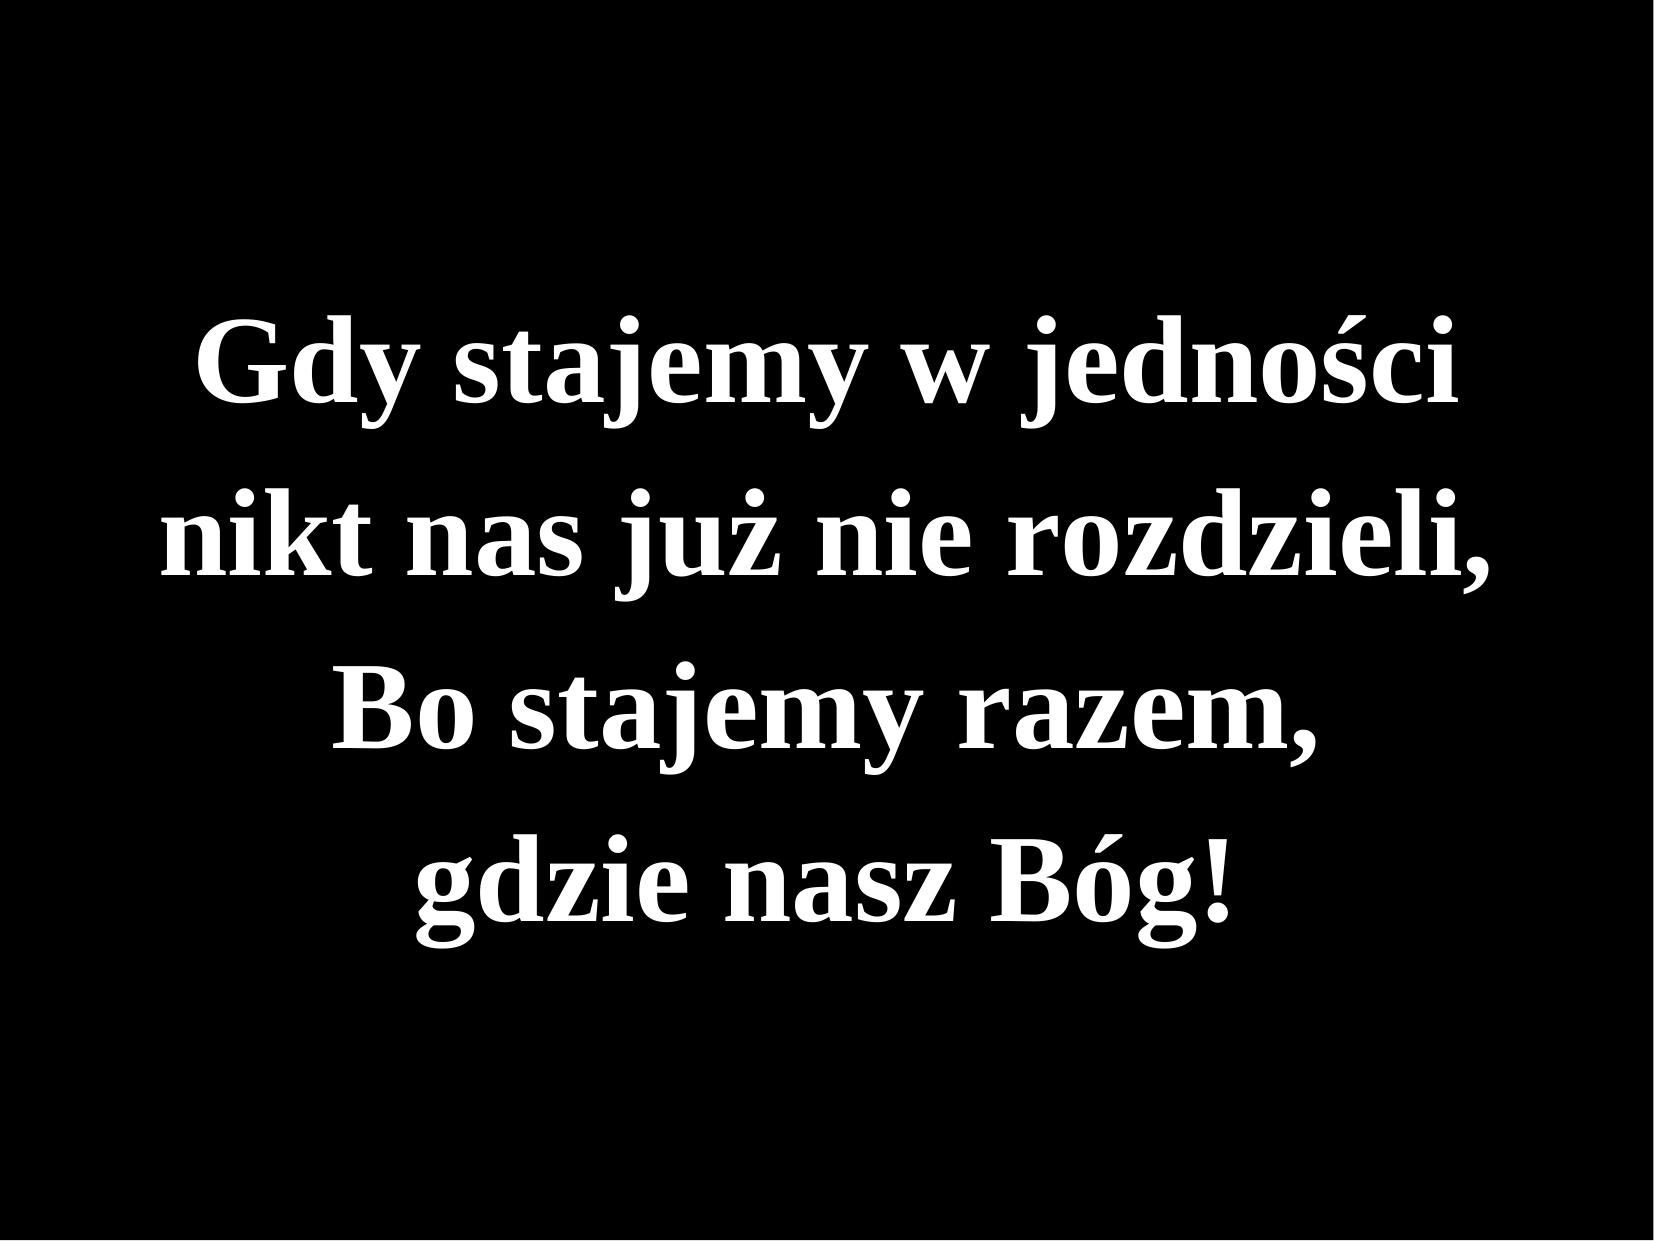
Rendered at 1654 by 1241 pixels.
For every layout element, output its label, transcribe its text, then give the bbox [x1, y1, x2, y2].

title Gdy stajemy w jedności ppp nikt nas już nie rozdzieli, ppp Bo stajemy razem, ppp gdzie nasz Bóg! [0, 0, 1654, 1241]
